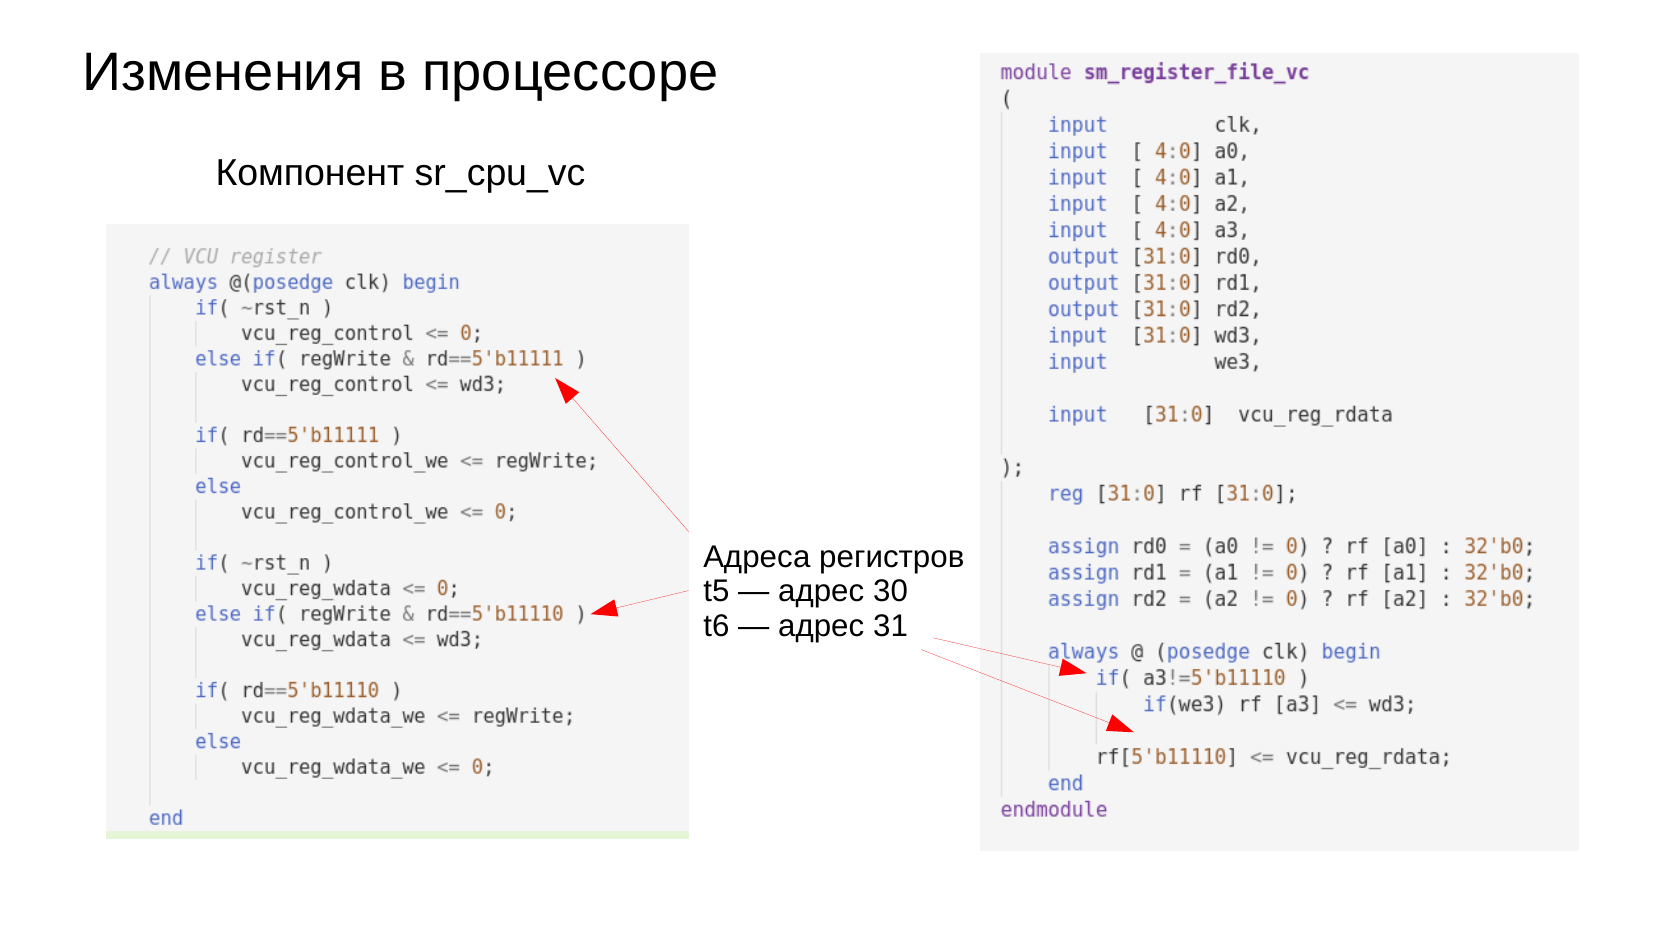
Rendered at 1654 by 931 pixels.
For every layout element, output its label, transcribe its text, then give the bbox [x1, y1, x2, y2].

title Изменения в процессоре [82, 37, 1571, 107]
picture [106, 224, 689, 839]
text_box Компонент sr_cpu_vc [200, 144, 601, 201]
picture [980, 53, 1579, 851]
text_box Адреса регистров t5 — адрес 30 t6 — адрес 31 [688, 531, 1016, 686]
